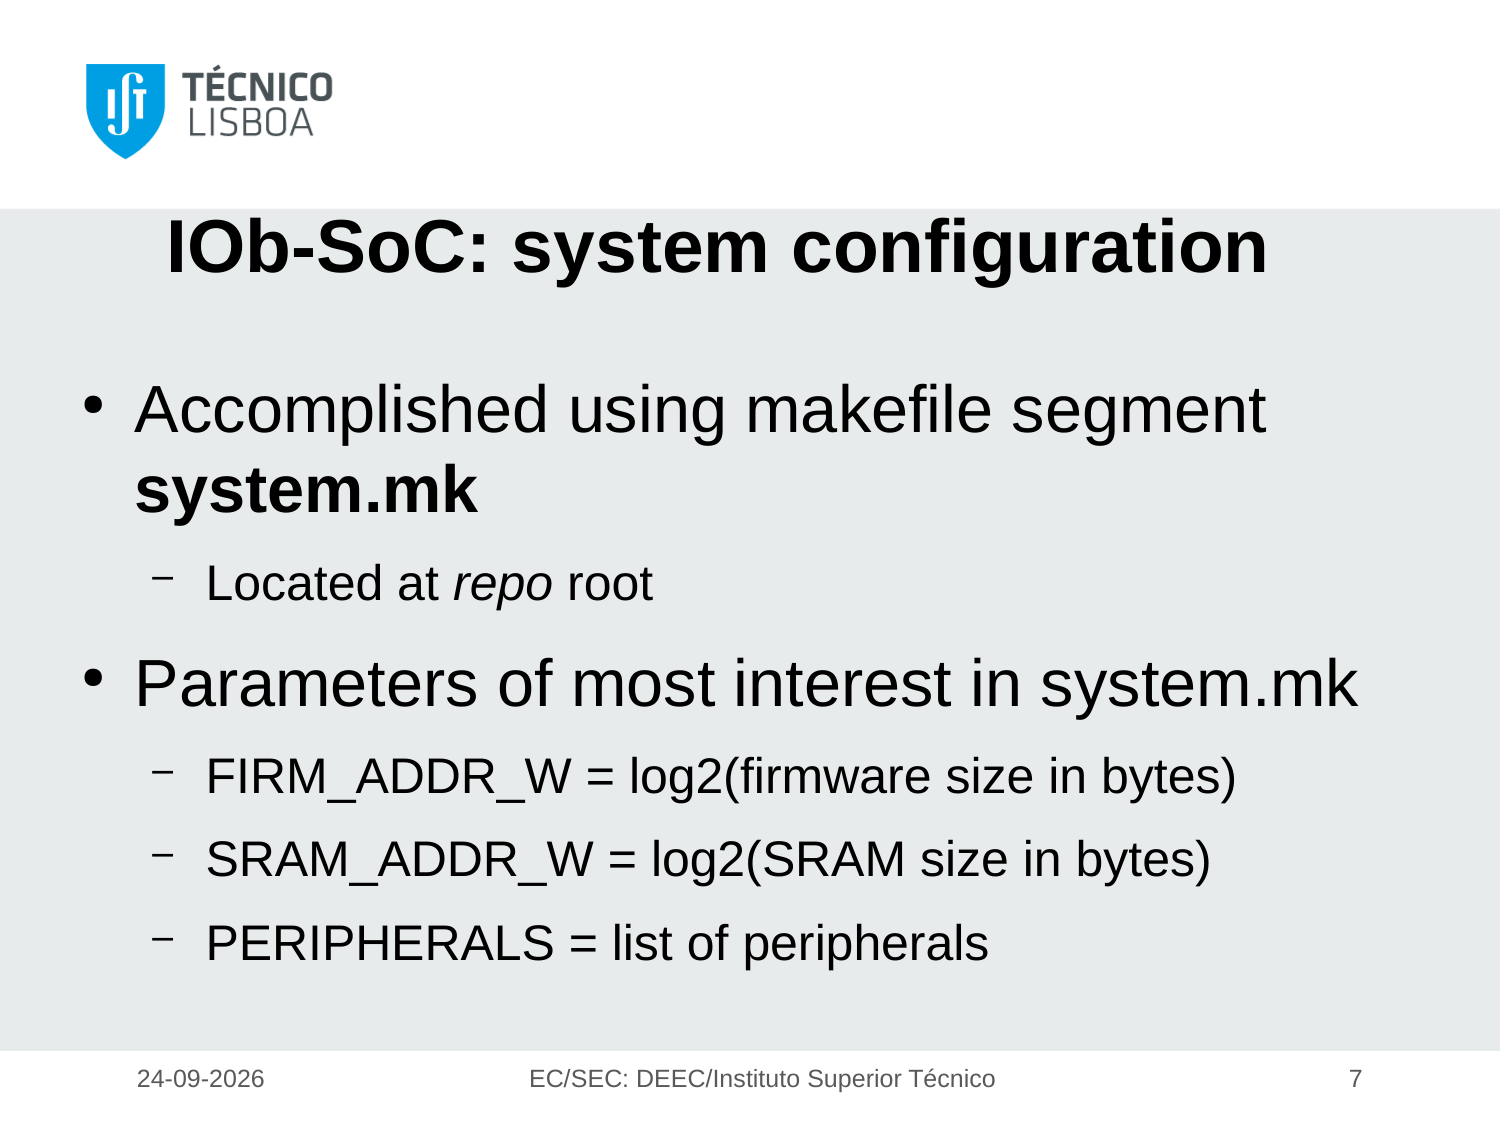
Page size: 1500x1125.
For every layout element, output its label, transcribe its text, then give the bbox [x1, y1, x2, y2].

footer EC/SEC: DEEC/Instituto Superior Técnico [512, 1052, 1021, 1103]
slide_number <number> [1077, 1052, 1378, 1103]
slide_number 29-09-2020 [121, 1052, 425, 1103]
list Accomplished using makefile segment system.mk Located at repo root Parameters of most interest in system.mk FIRM_ADDR_W = log2(firmware size in bytes) SRAM_ADDR_W = log2(SRAM size in bytes) PERIPHERALS = list of peripherals [63, 366, 1477, 1028]
picture [0, 0, 1500, 1125]
title IOb-SoC: system configuration [151, 171, 1408, 314]
